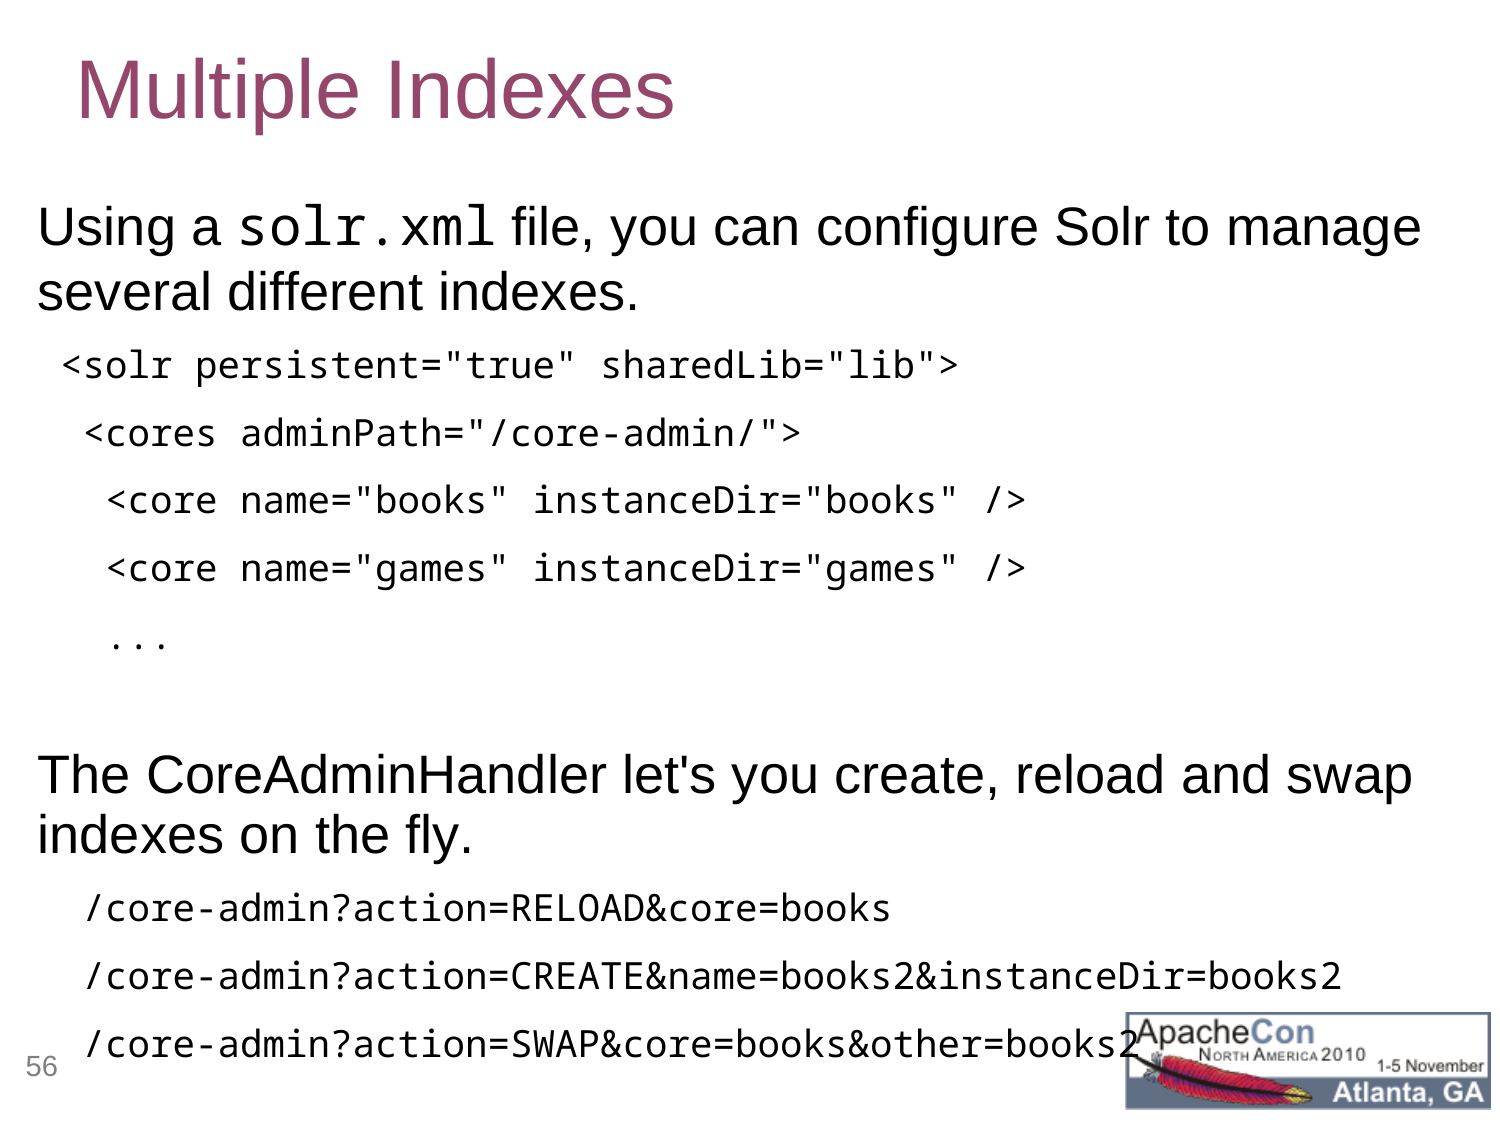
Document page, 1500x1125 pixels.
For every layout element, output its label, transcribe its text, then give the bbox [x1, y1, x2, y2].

picture [1125, 1012, 1491, 1110]
list Using a solr.xml file, you can configure Solr to manage several different indexes. <solr persistent="true" sharedLib="lib"> <cores adminPath="/core-admin/"> <core name="books" instanceDir="books" /> <core name="games" instanceDir="games" /> ... The CoreAdminHandler let's you create, reload and swap indexes on the fly. /core-admin?action=RELOAD&core=books /core-admin?action=CREATE&name=books2&instanceDir=books2 /core-admin?action=SWAP&core=books&other=books2 [37, 187, 1463, 1046]
title Multiple Indexes [75, 0, 1425, 181]
